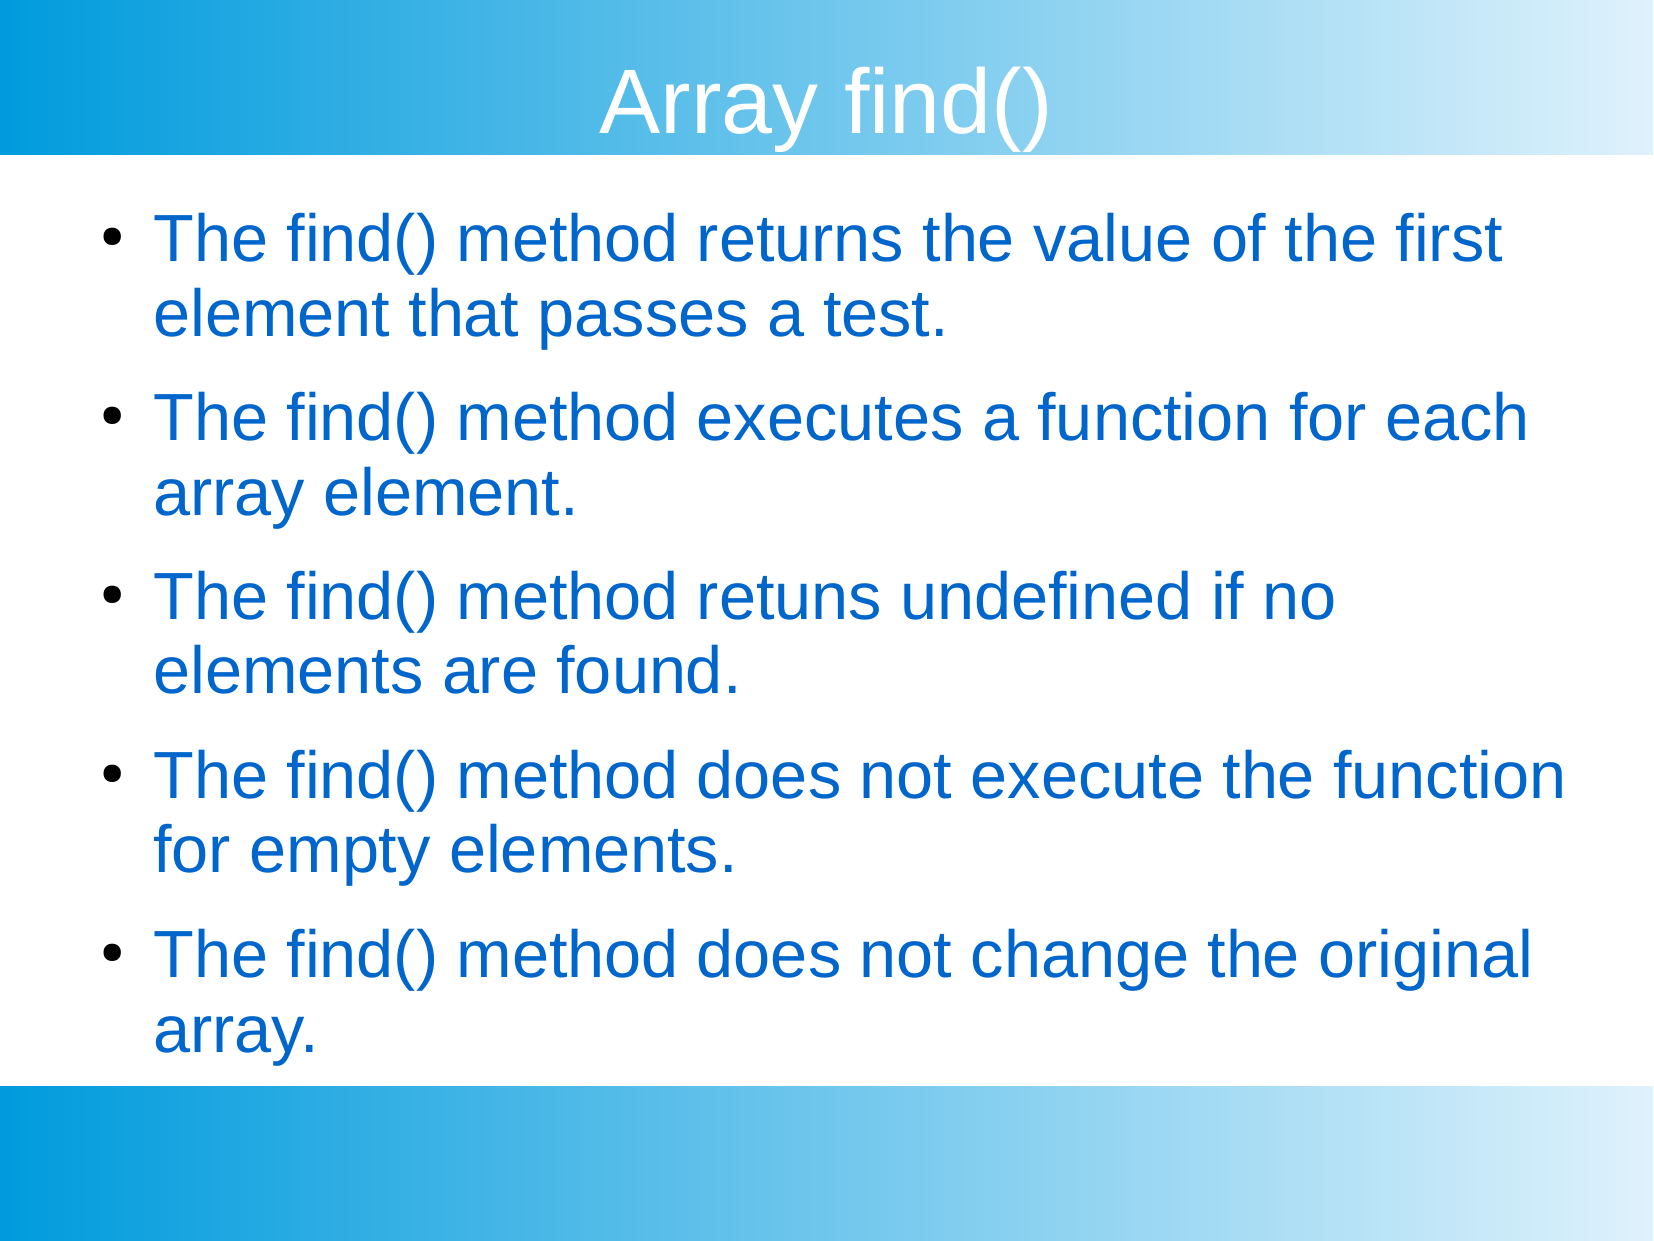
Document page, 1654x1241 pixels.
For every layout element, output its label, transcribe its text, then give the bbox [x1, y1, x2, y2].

title Array find() [82, 49, 1571, 155]
list The find() method returns the value of the first element that passes a test. The find() method executes a function for each array element. The find() method retuns undefined if no elements are found. The find() method does not execute the function for empty elements. The find() method does not change the original array. [82, 200, 1571, 921]
